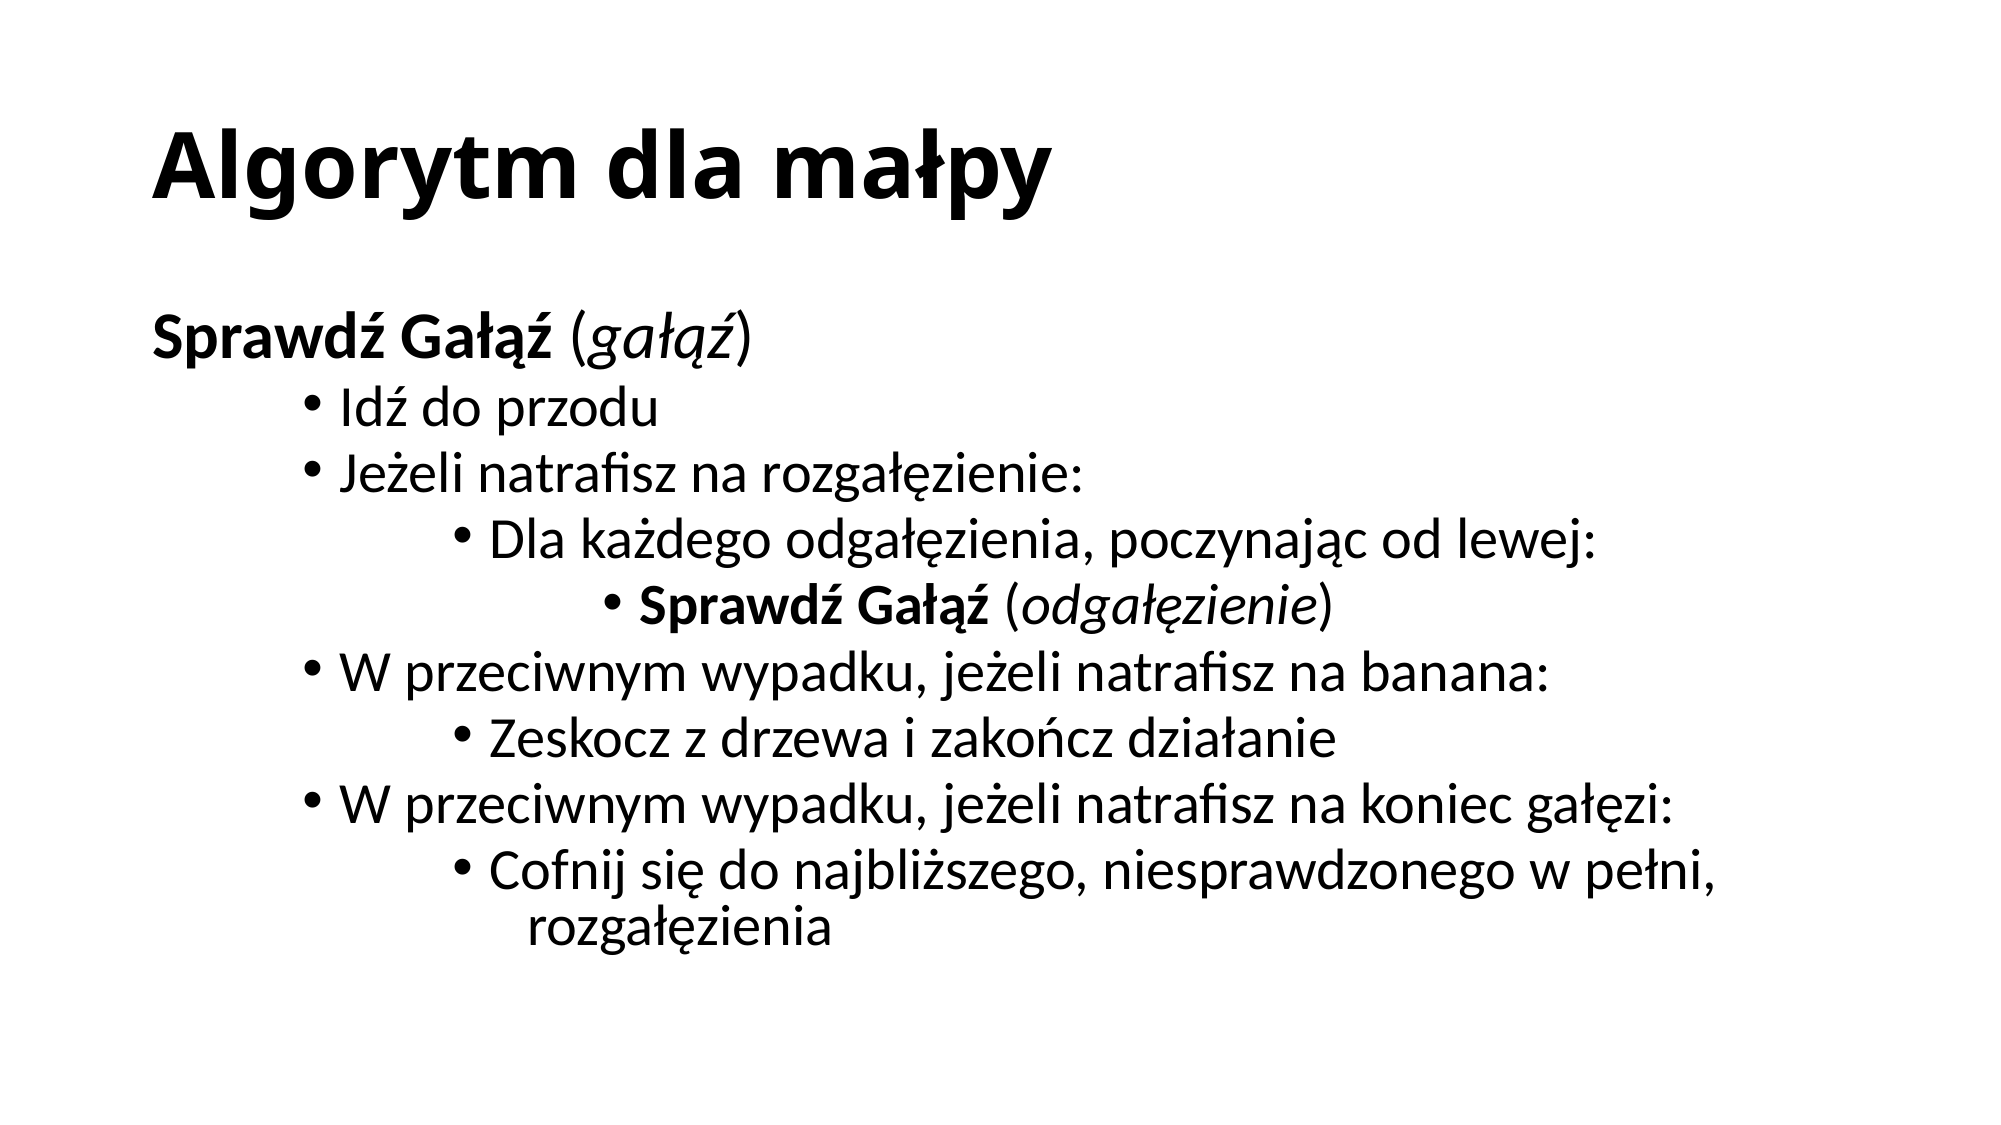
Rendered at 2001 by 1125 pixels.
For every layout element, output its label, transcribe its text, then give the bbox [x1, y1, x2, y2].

title Algorytm dla małpy [137, 59, 1863, 278]
list Sprawdź Gałąź (gałąź) Idź do przodu Jeżeli natrafisz na rozgałęzienie: Dla każdego odgałęzienia, poczynając od lewej: Sprawdź Gałąź (odgałęzienie) W przeciwnym wypadku, jeżeli natrafisz na banana: Zeskocz z drzewa i zakończ działanie W przeciwnym wypadku, jeżeli natrafisz na koniec gałęzi: Cofnij się do najbliższego, niesprawdzonego w pełni, rozgałęzienia [137, 299, 1863, 1014]
